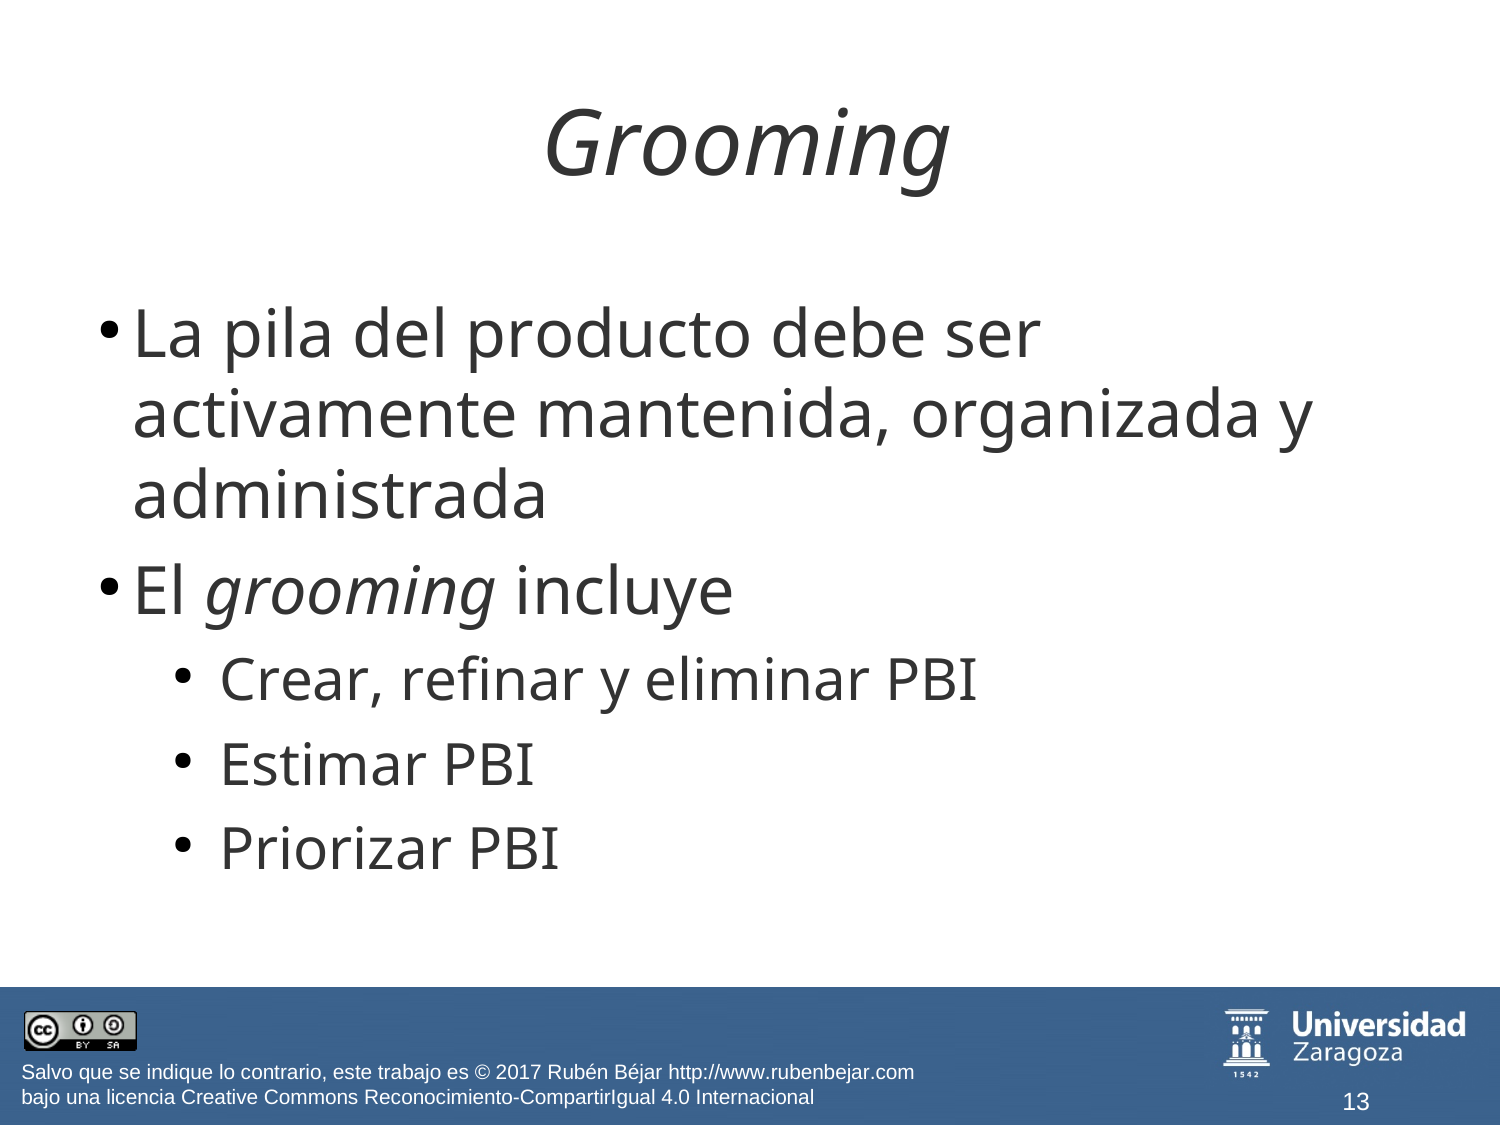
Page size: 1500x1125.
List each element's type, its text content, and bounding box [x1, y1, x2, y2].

list La pila del producto debe ser activamente mantenida, organizada y administrada El grooming incluye Crear, refinar y eliminar PBI Estimar PBI Priorizar PBI [82, 283, 1418, 957]
title Grooming [74, 21, 1420, 257]
picture [0, 987, 1500, 1125]
